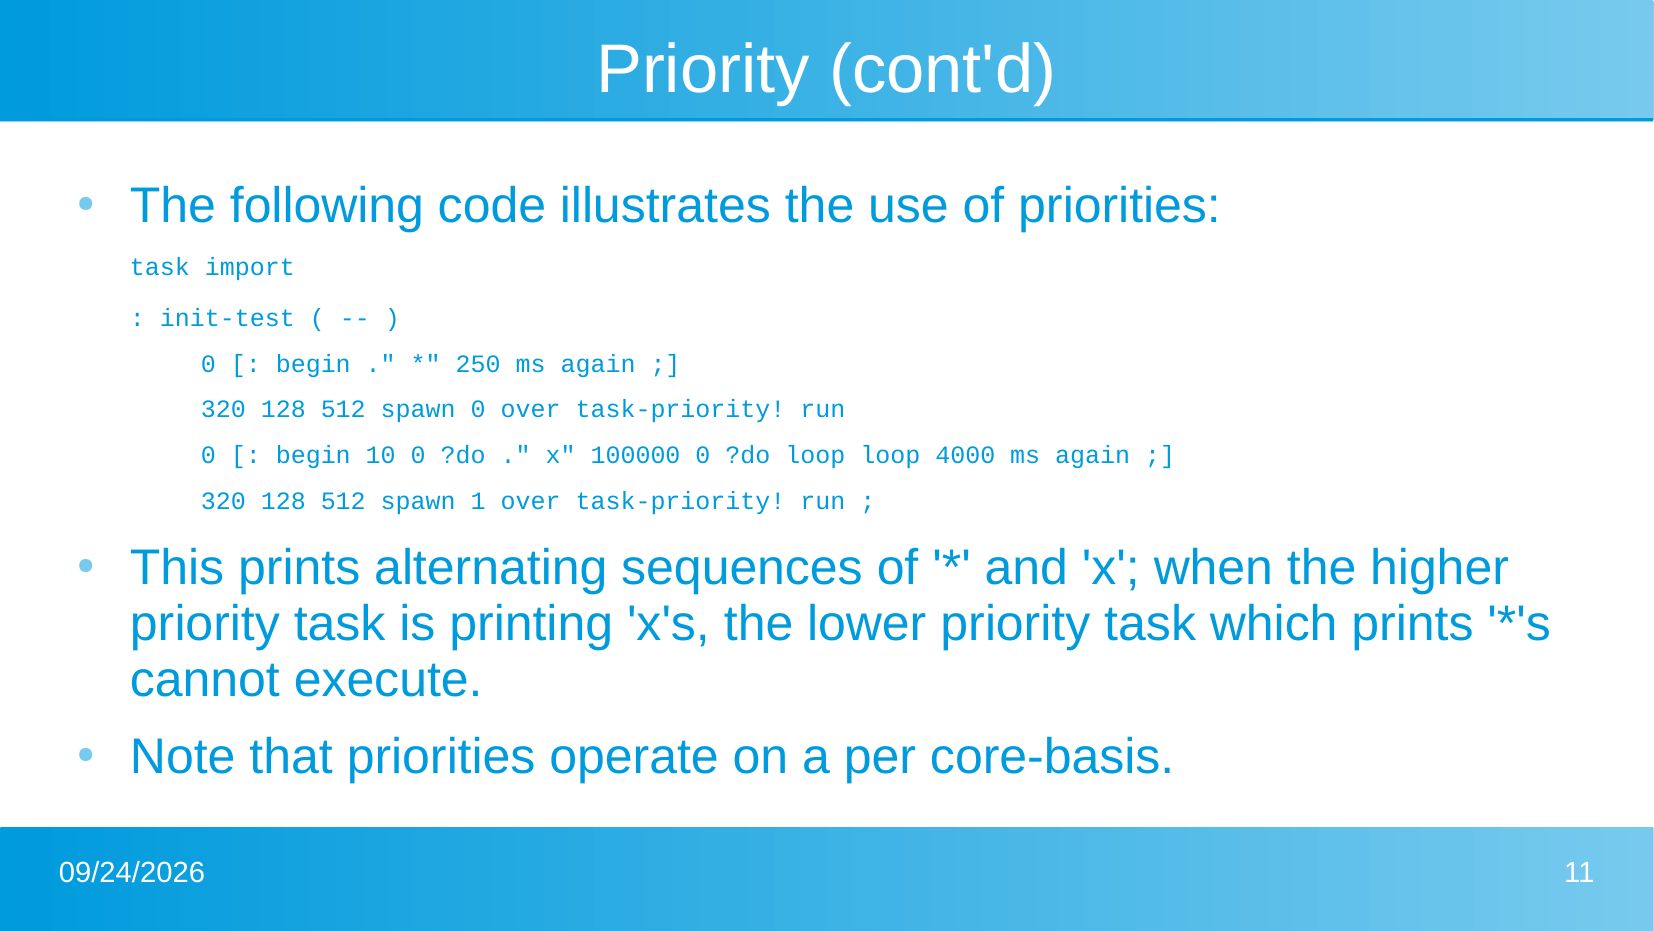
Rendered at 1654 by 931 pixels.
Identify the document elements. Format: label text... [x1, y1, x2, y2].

title Priority (cont'd) [59, 29, 1595, 108]
list The following code illustrates the use of priorities: task import : init-test ( -- ) 0 [: begin ." *" 250 ms again ;] 320 128 512 spawn 0 over task-priority! run 0 [: begin 10 0 ?do ." x" 100000 0 ?do loop loop 4000 ms again ;] 320 128 512 spawn 1 over task-priority! run ; This prints alternating sequences of '*' and 'x'; when the higher priority task is printing 'x's, the lower priority task which prints '*'s cannot execute. Note that priorities operate on a per core-basis. [59, 177, 1595, 768]
